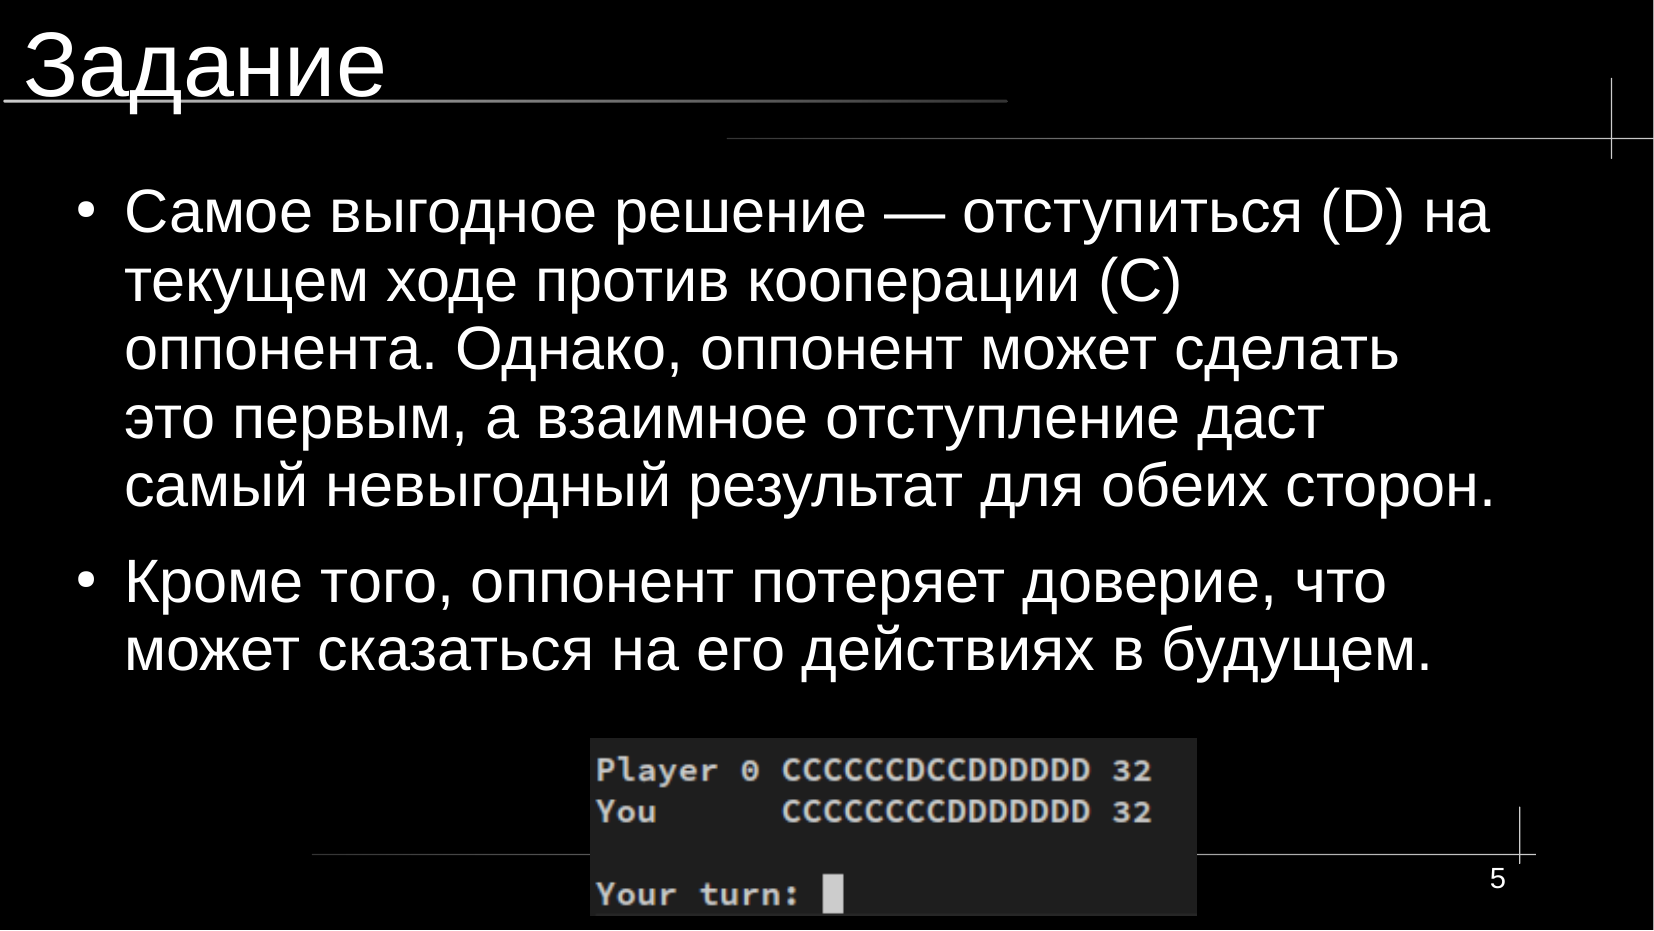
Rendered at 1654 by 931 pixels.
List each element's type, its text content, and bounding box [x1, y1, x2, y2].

list Самое выгодное решение — отступиться (D) на текущем ходе против кооперации (C) оппонента. Однако, оппонент может сделать это первым, а взаимное отступление даст самый невыгодный результат для обеих сторон. Кроме того, оппонент потеряет доверие, что может сказаться на его действиях в будущем. [59, 177, 1506, 739]
title Задание [23, 11, 1589, 119]
picture [590, 738, 1197, 916]
